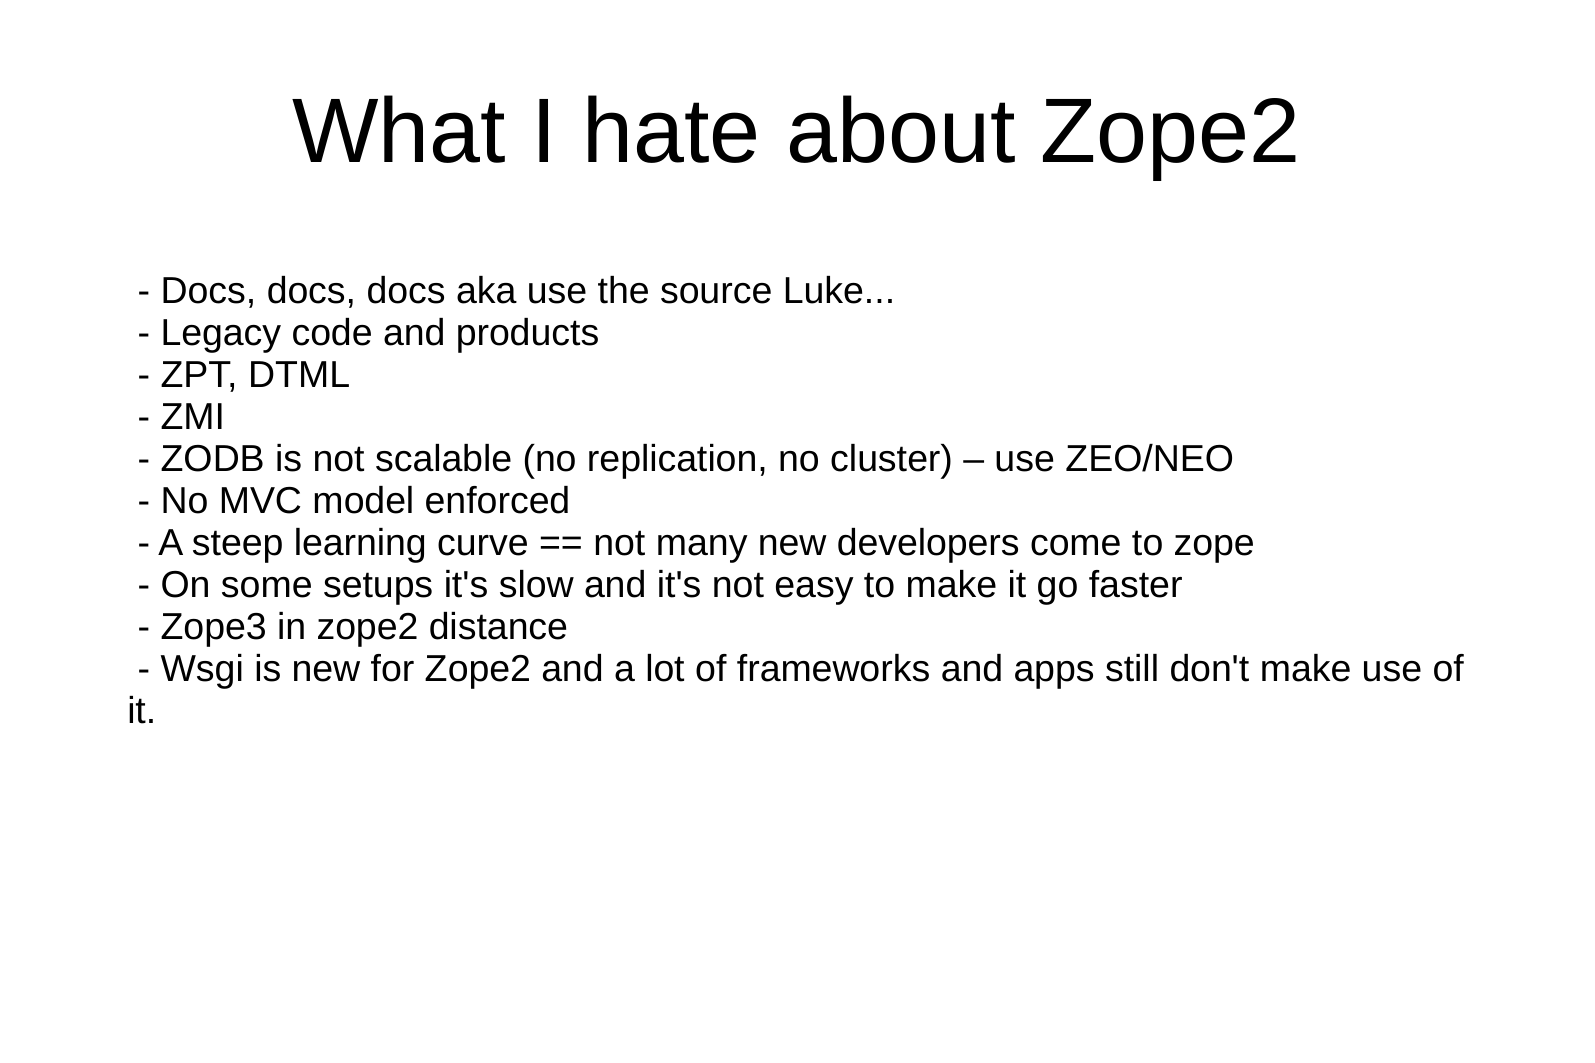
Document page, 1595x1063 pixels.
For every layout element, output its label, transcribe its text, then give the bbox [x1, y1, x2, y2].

title What I hate about Zope2 [79, 49, 1515, 213]
text_box - Docs, docs, docs aka use the source Luke... - Legacy code and products - ZPT, DTML - ZMI - ZODB is not scalable (no replication, no cluster) – use ZEO/NEO - No MVC model enforced - A steep learning curve == not many new developers come to zope - On some setups it's slow and it's not easy to make it go faster - Zope3 in zope2 distance - Wsgi is new for Zope2 and a lot of frameworks and apps still don't make use of it. [112, 262, 1501, 740]
